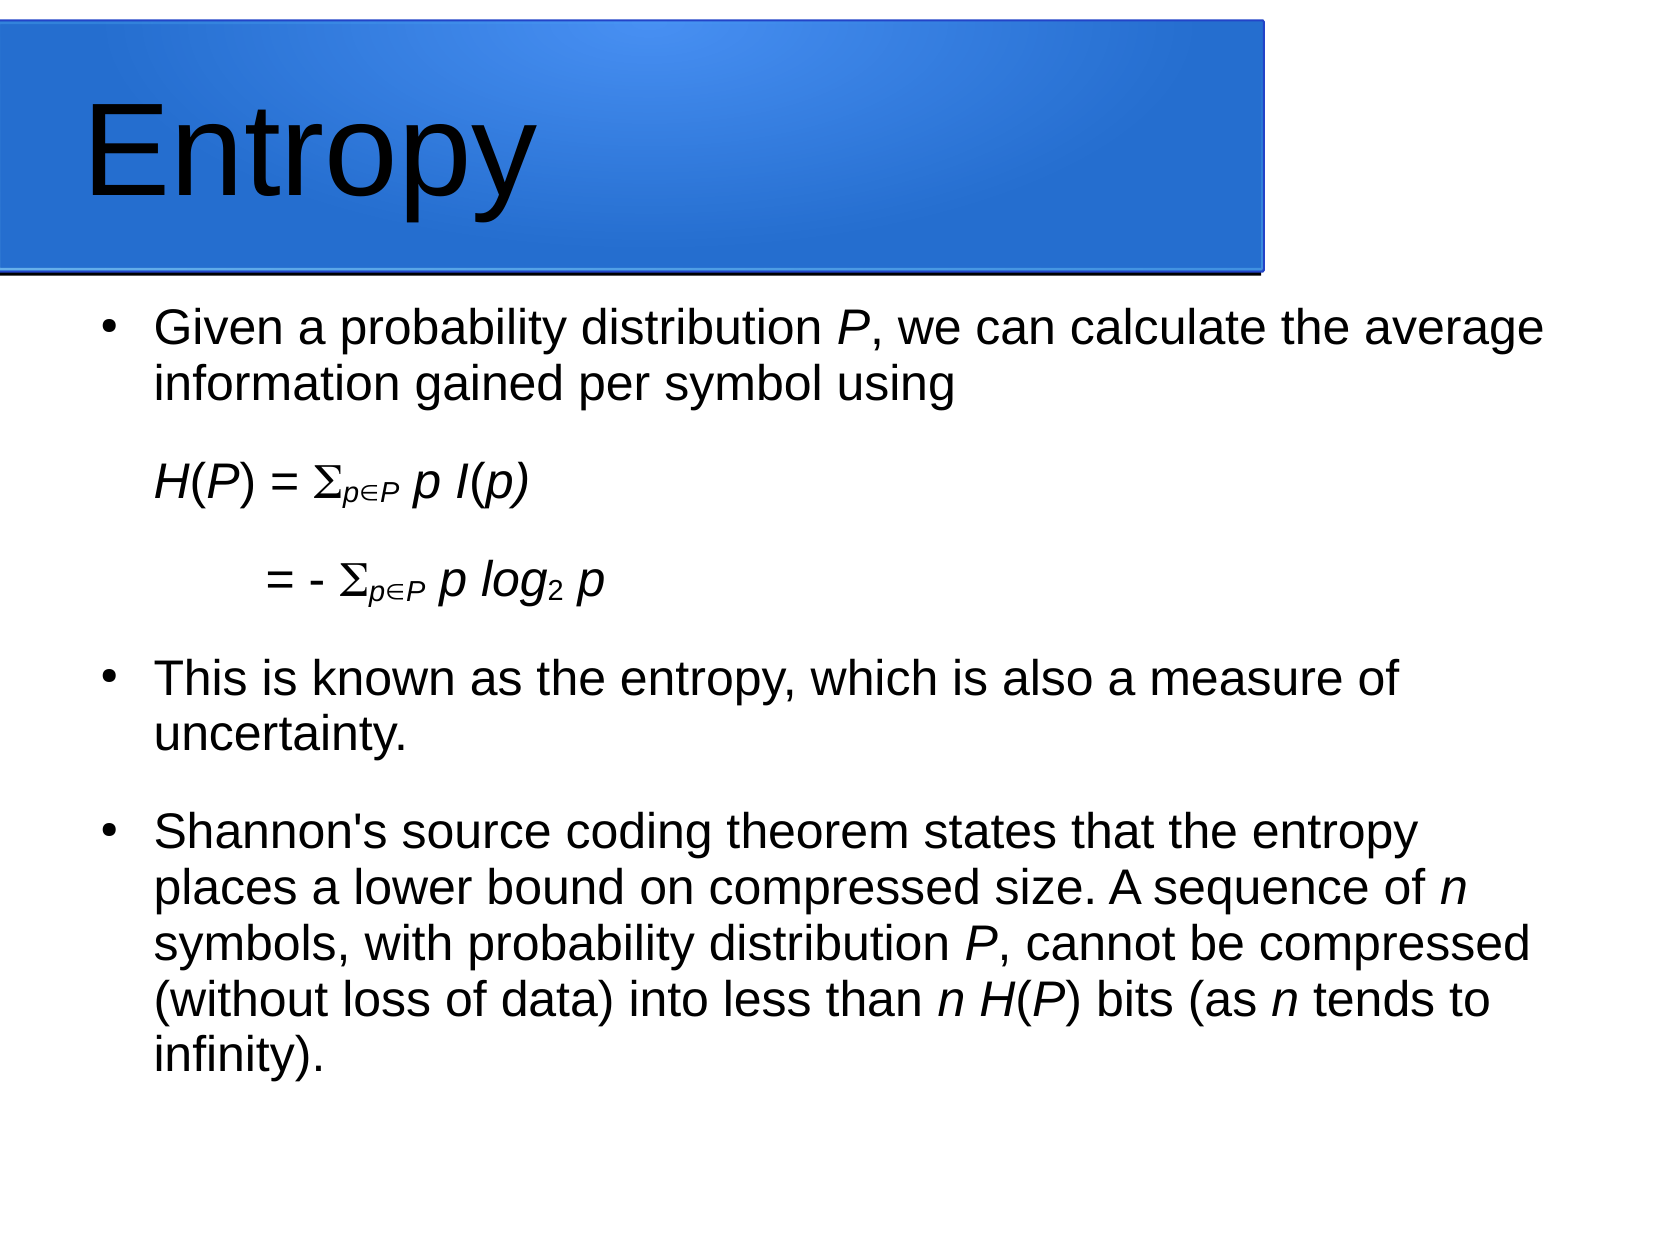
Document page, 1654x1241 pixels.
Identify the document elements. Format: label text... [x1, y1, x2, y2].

title Entropy [82, 47, 1235, 252]
list Given a probability distribution P, we can calculate the average information gained per symbol using H(P) = SpÎP p I(p) = - SpÎP p log2 p This is known as the entropy, which is also a measure of uncertainty. Shannon's source coding theorem states that the entropy places a lower bound on compressed size. A sequence of n symbols, with probability distribution P, cannot be compressed (without loss of data) into less than n H(P) bits (as n tends to infinity). [82, 299, 1571, 1123]
